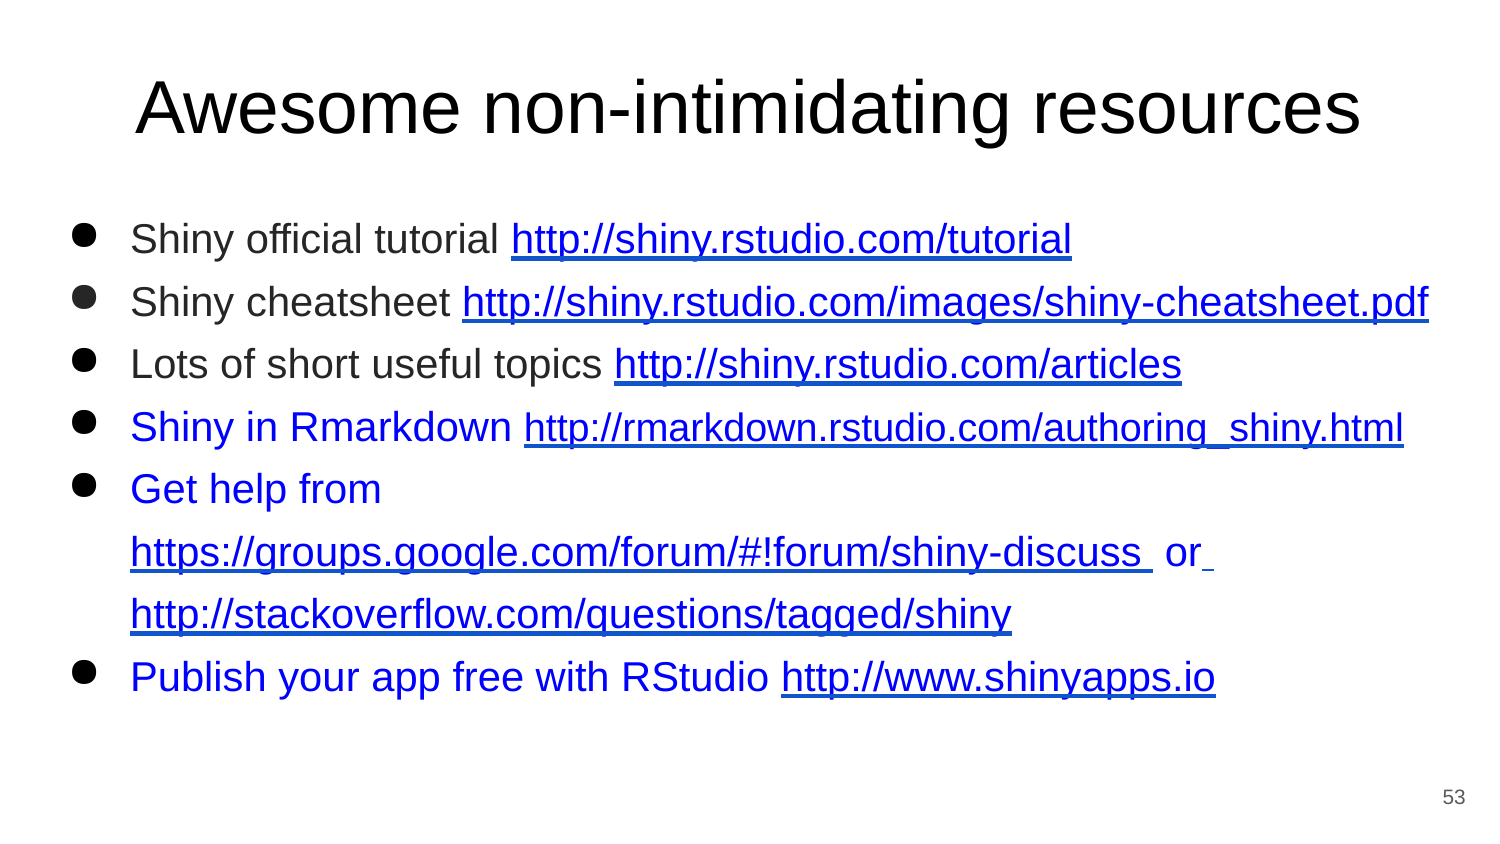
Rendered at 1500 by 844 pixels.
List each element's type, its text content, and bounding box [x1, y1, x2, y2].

title Awesome non-intimidating resources [133, 56, 1366, 197]
slide_number <number> [1438, 783, 1470, 844]
text_box Shiny official tutorial http://shiny.rstudio.com/tutorial Shiny cheatsheet http://shiny.rstudio.com/images/shiny-cheatsheet.pdf Lots of short useful topics http://shiny.rstudio.com/articles Shiny in Rmarkdown http://rmarkdown.rstudio.com/authoring_shiny.html Get help from https://groups.google.com/forum/#!forum/shiny-discuss or http://stackoverflow.com/questions/tagged/shiny Publish your app free with RStudio http://www.shinyapps.io [65, 197, 1434, 763]
